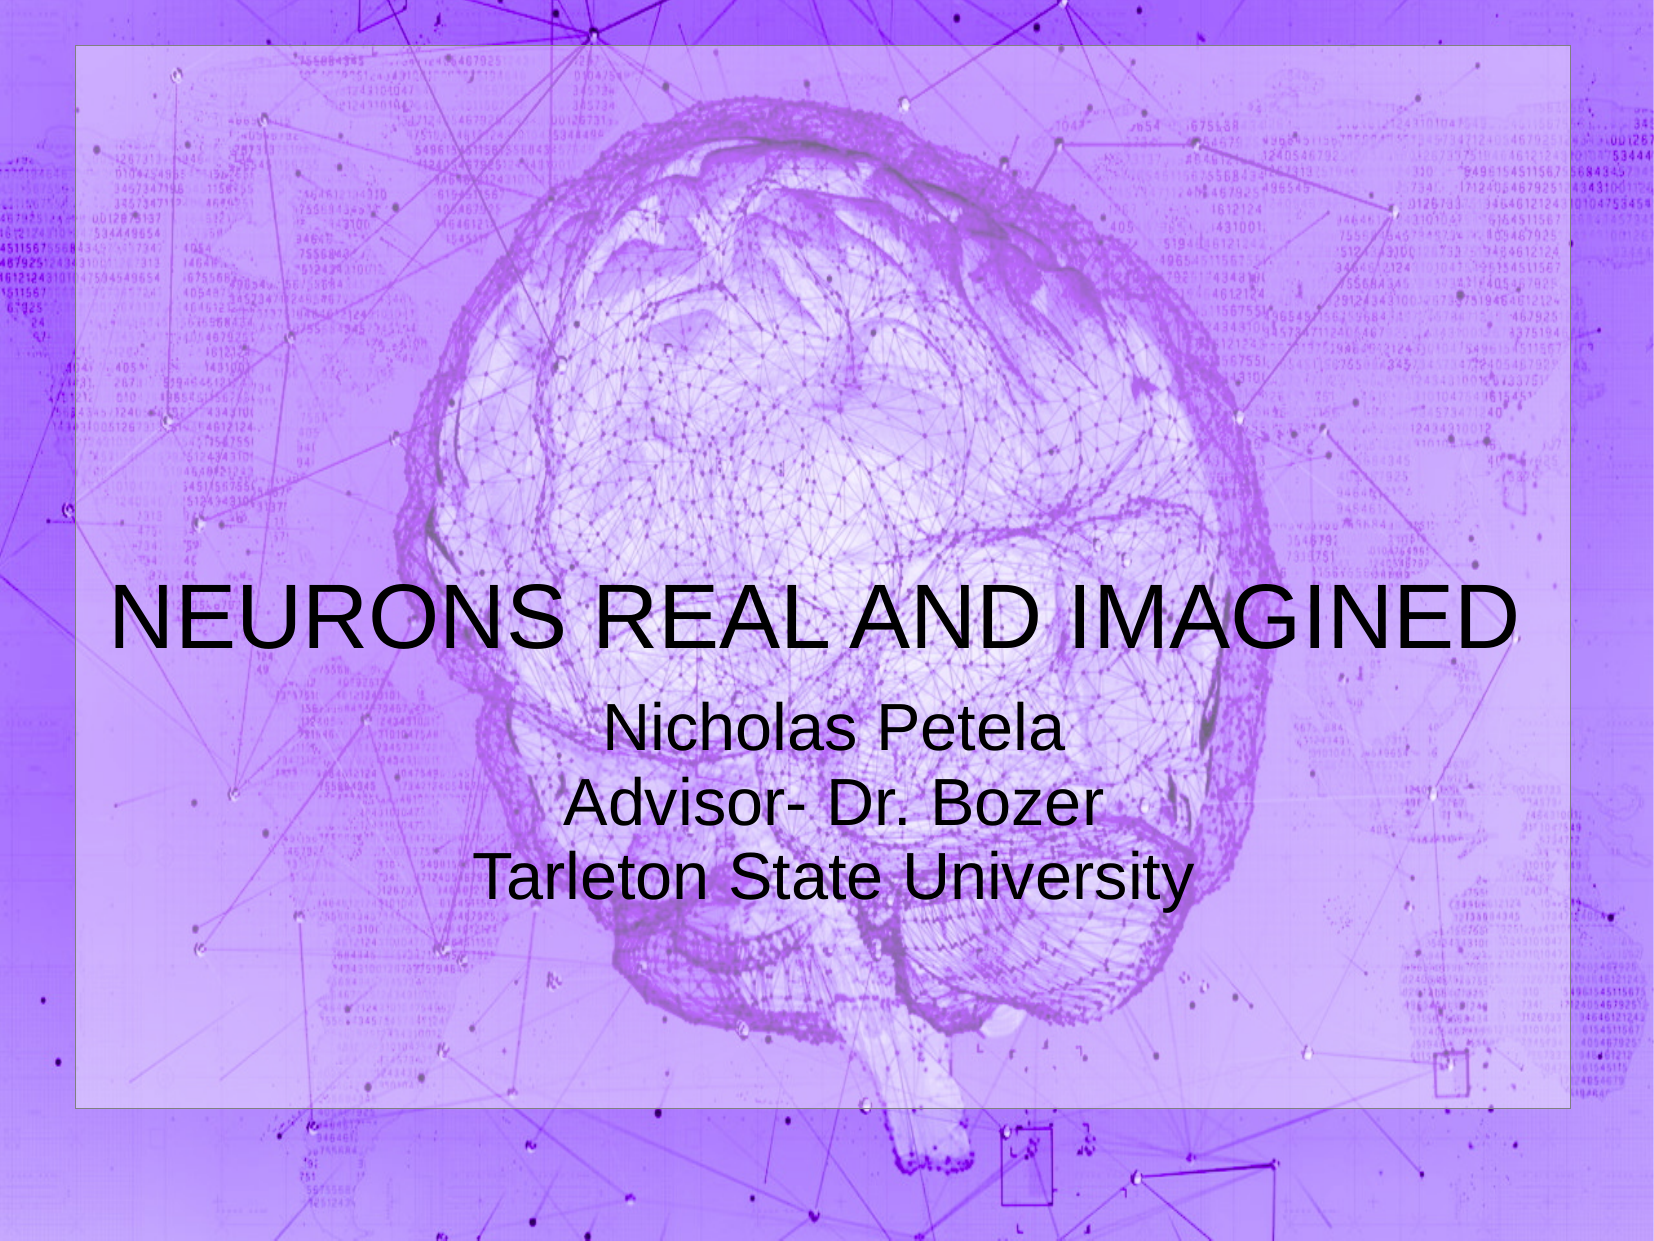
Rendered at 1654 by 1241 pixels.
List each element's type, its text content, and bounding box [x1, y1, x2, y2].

picture [0, 0, 1654, 1241]
text_box [75, 721, 1571, 1109]
title NEURONS REAL AND IMAGINED [71, 512, 1561, 721]
text_box Nicholas Petela Advisor- Dr. Bozer Tarleton State University [90, 600, 1579, 1004]
text_box [75, 45, 1571, 600]
